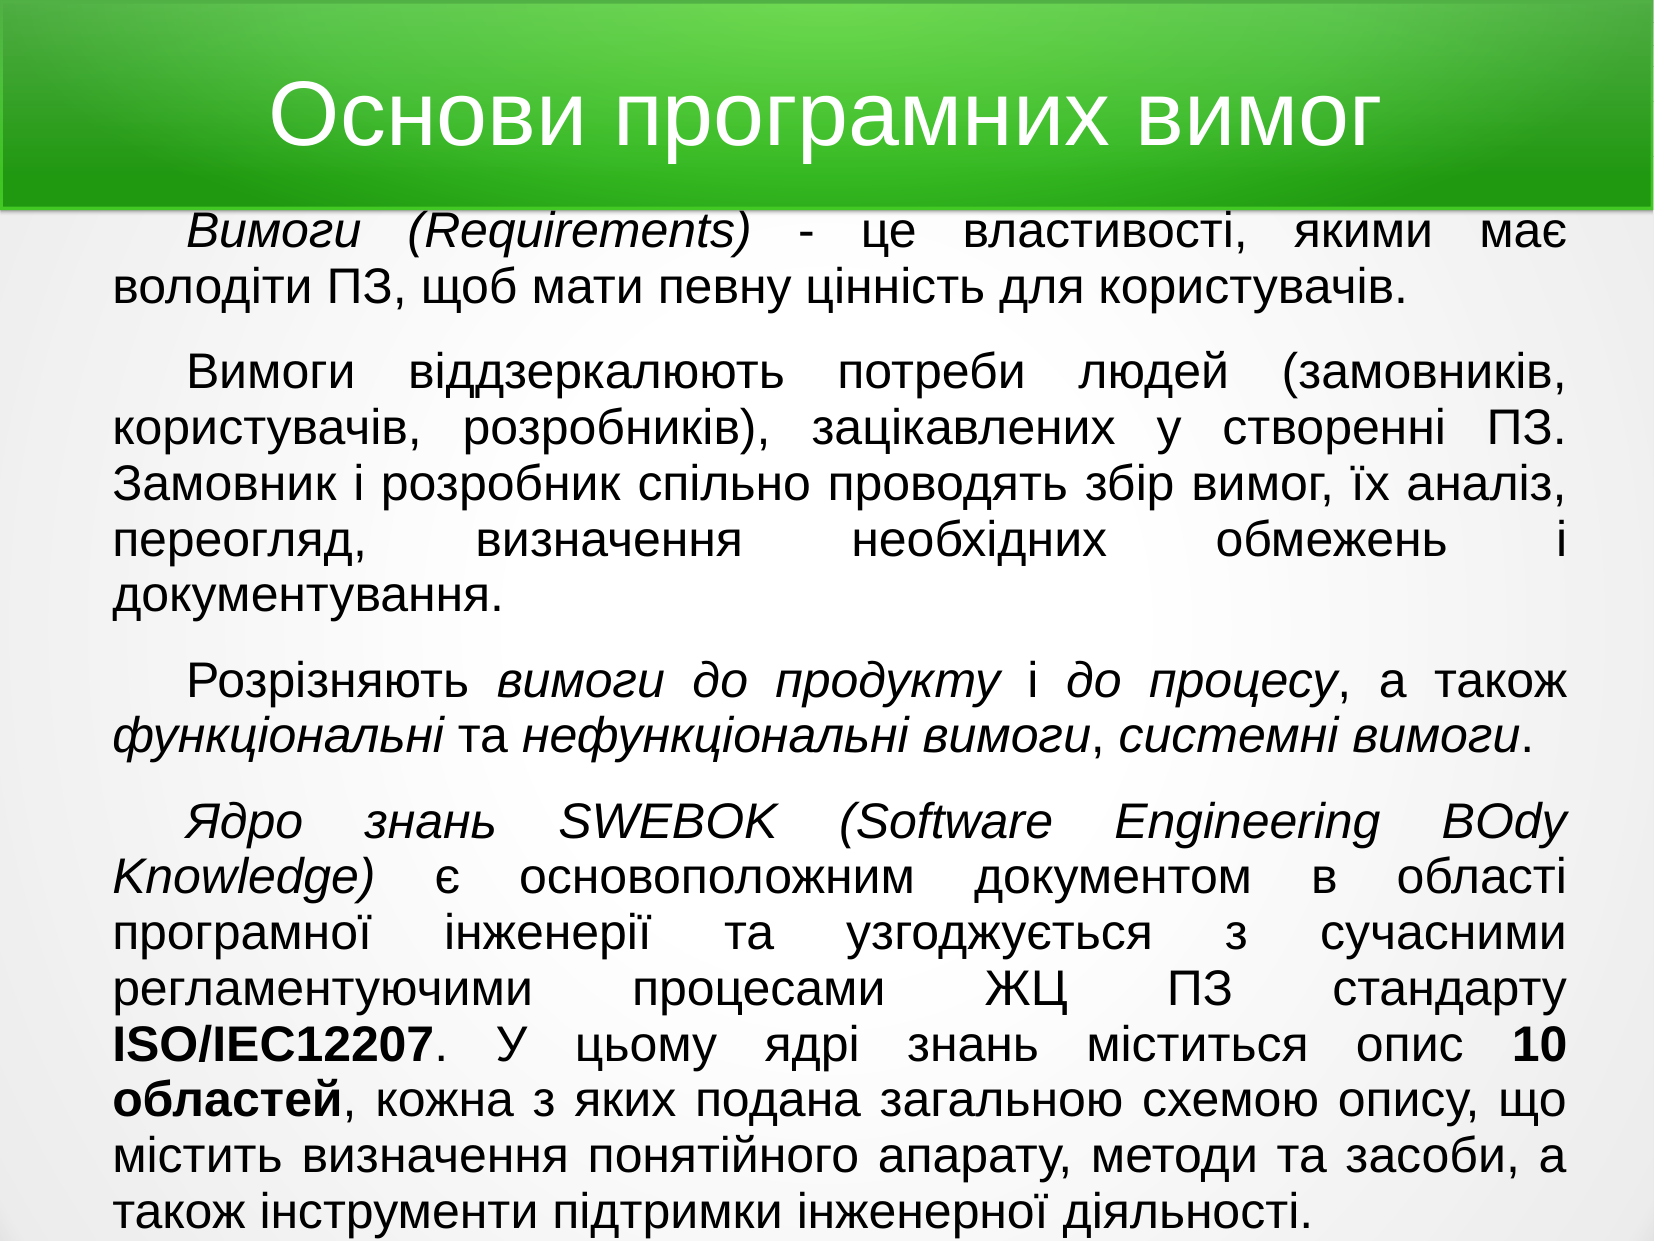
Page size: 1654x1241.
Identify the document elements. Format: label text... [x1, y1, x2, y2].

subtitle Вимоги (Requirements) - це властивості, якими має володіти ПЗ, щоб мати певну цінність для користувачів. Вимоги віддзеркалюють потреби людей (замовників, користувачів, розробників), зацікавлених у створенні ПЗ. Замовник і розробник спільно проводять збір вимог, їх аналіз, переогляд, визначення необхідних обмежень і документування. Розрізняють вимоги до продукту і до процесу, а також функціональні та нефункціональні вимоги, системні вимоги. Ядро знань SWEBOK (Software Engineering BOdy Knowledge) є основоположним документом в області програмної інженерії та узгоджується з сучасними регламентуючими процесами ЖЦ ПЗ стандарту ISO/ІЕС12207. У цьому ядрі знань міститься опис 10 областей, кожна з яких подана загальною схемою опису, що містить визначення понятійного апарату, методи та засоби, а також інструменти підтримки інженерної діяльності. [112, 202, 1568, 1239]
title Основи програмних вимог [82, 49, 1571, 179]
